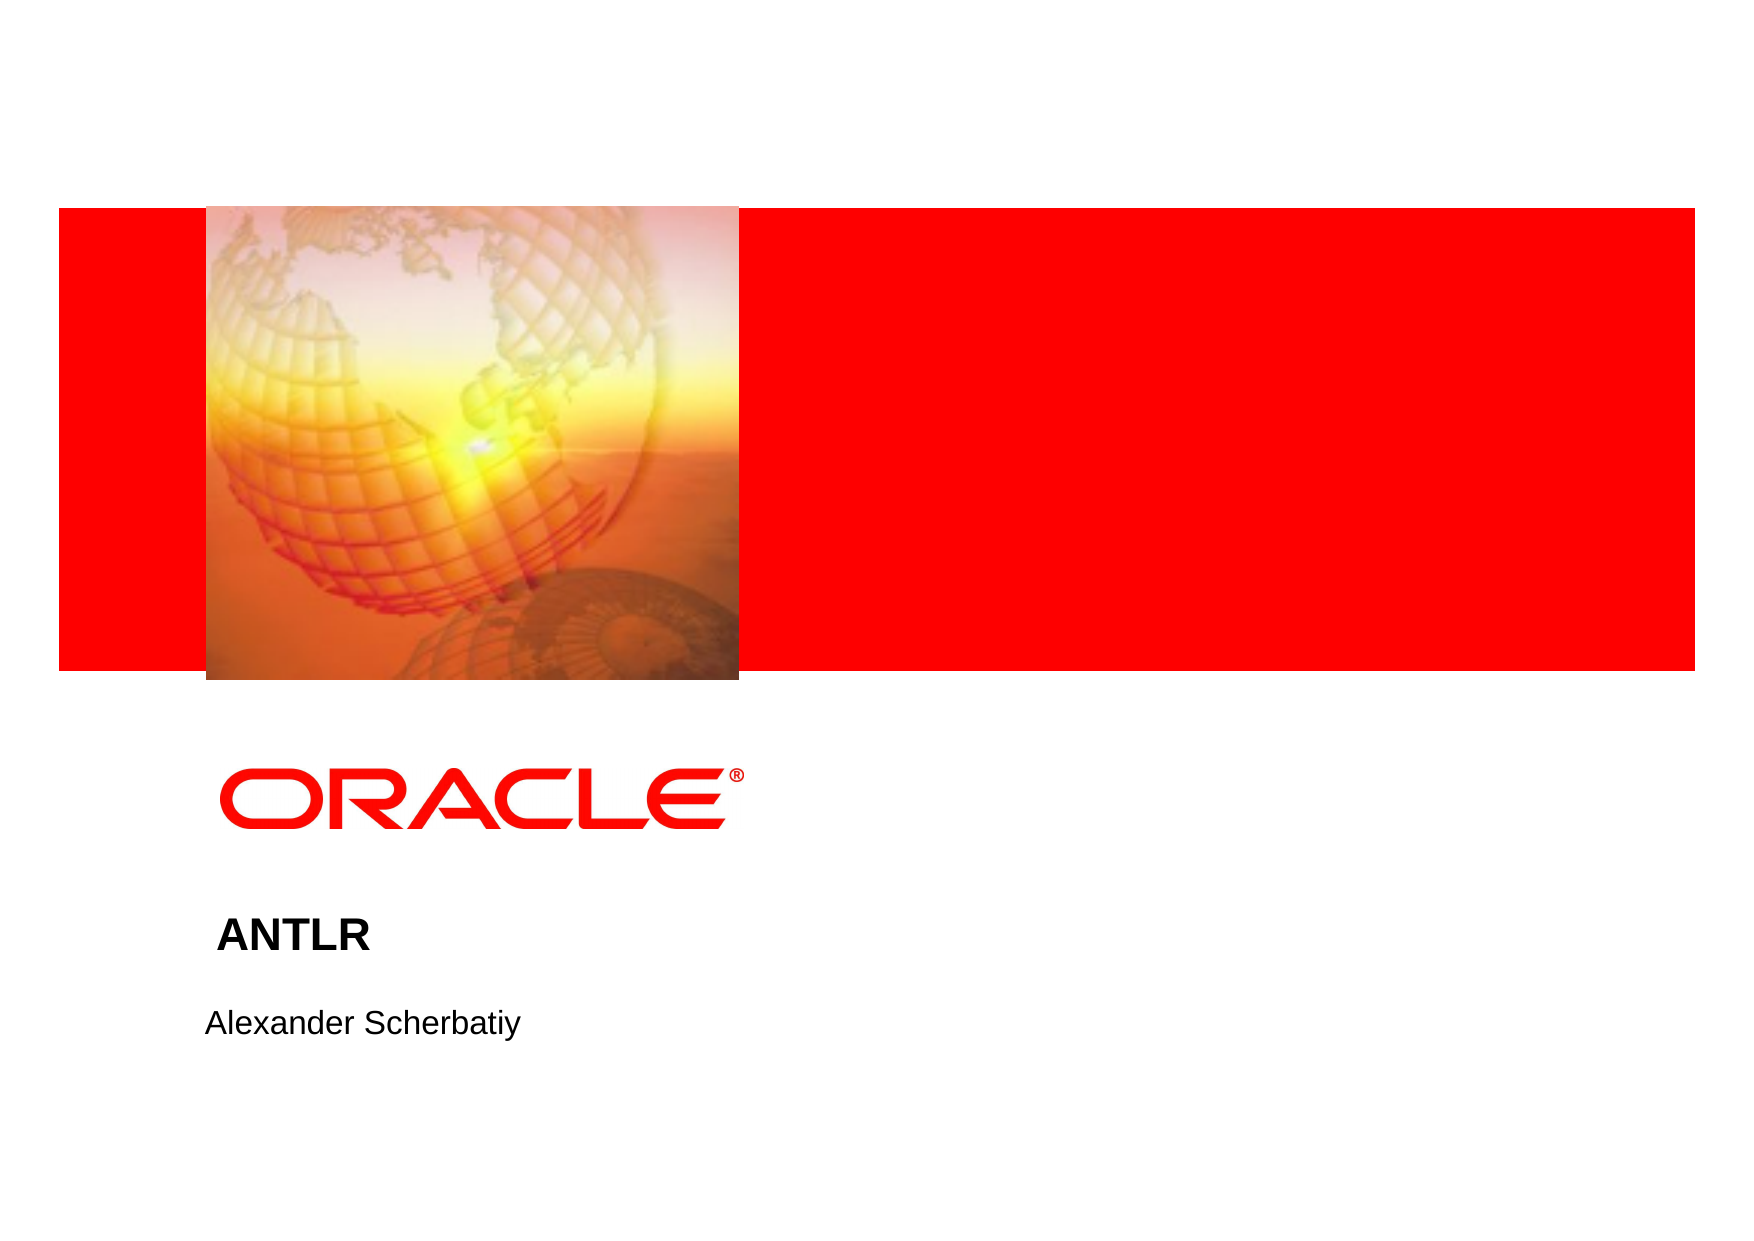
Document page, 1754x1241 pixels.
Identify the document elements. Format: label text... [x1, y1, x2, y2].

picture [220, 768, 744, 826]
picture [59, 206, 1695, 680]
title ANTLR [201, 826, 1477, 968]
text_box Alexander Scherbatiy [190, 996, 1241, 1123]
